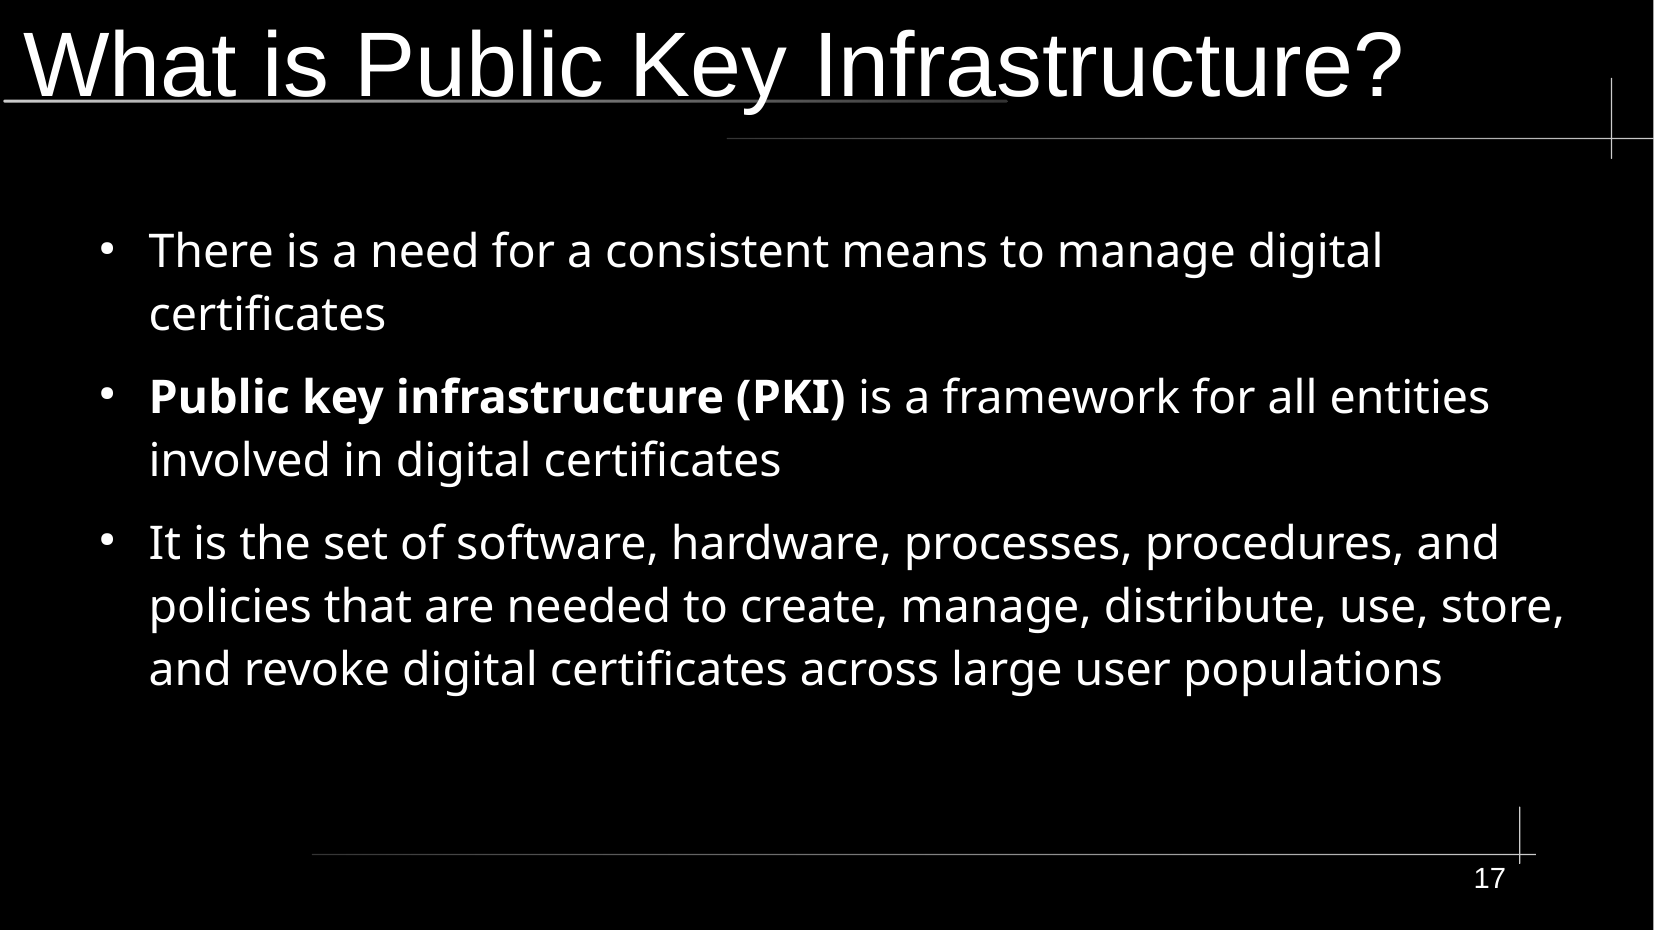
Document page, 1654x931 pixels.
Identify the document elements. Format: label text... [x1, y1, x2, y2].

list There is a need for a consistent means to manage digital certificates Public key infrastructure (PKI) is a framework for all entities involved in digital certificates It is the set of software, hardware, processes, procedures, and policies that are needed to create, manage, distribute, use, store, and revoke digital certificates across large user populations [82, 217, 1571, 758]
title What is Public Key Infrastructure? [23, 11, 1589, 119]
